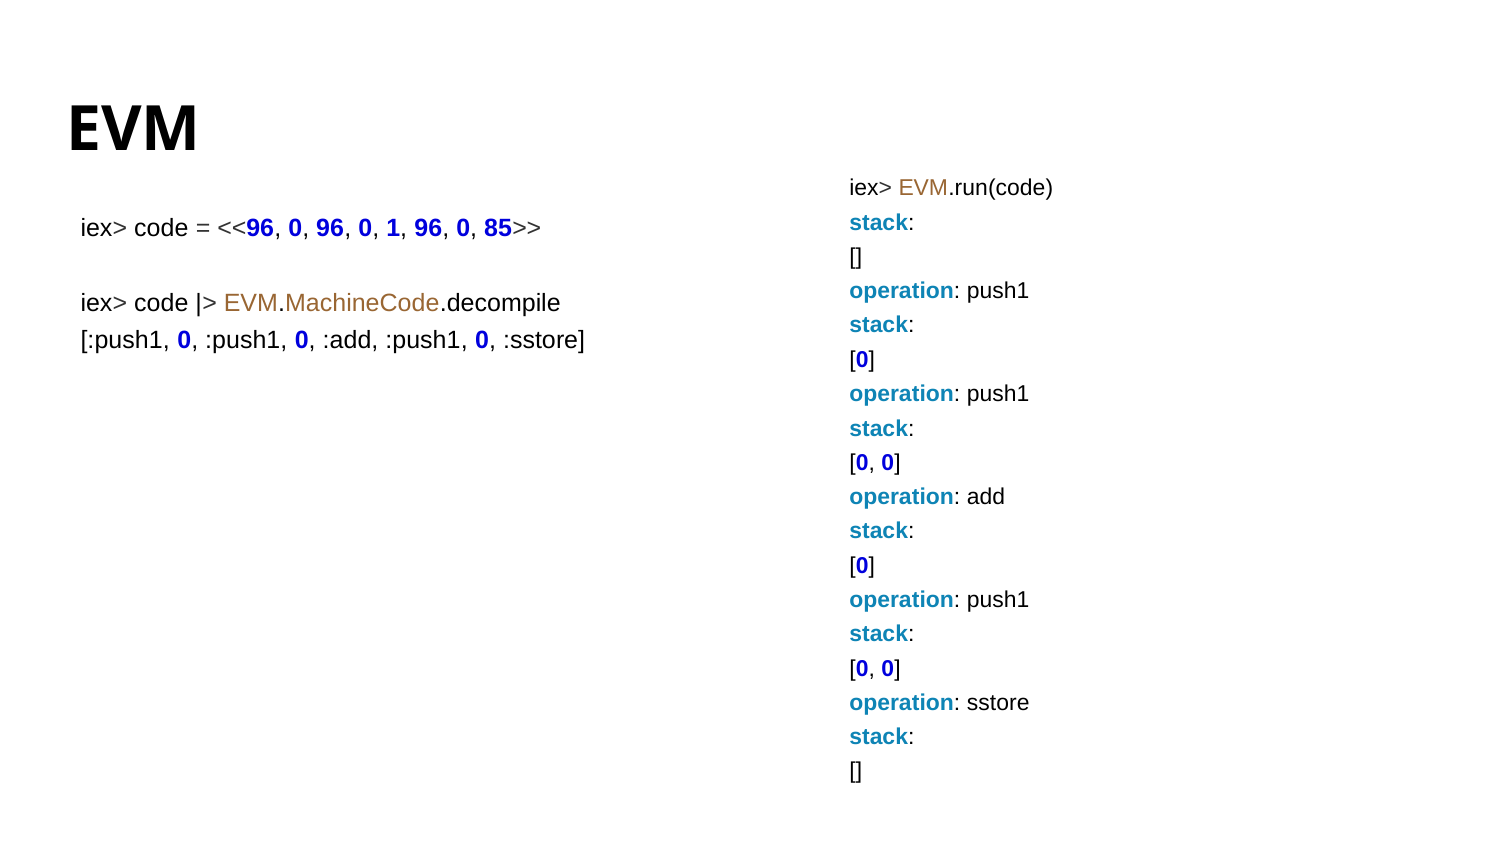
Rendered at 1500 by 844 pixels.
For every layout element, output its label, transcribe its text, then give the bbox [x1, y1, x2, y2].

text_box iex> EVM.run(code) stack: [] operation: push1 stack: [0] operation: push1 stack: [0, 0] operation: add stack: [0] operation: push1 stack: [0, 0] operation: sstore stack: [] [834, 151, 1500, 229]
list iex> code = <<96, 0, 96, 0, 1, 96, 0, 85>> iex> code |> EVM.MachineCode.decompile [:push1, 0, :push1, 0, :add, :push1, 0, :sstore] [51, 189, 742, 750]
title EVM [51, 72, 1449, 176]
